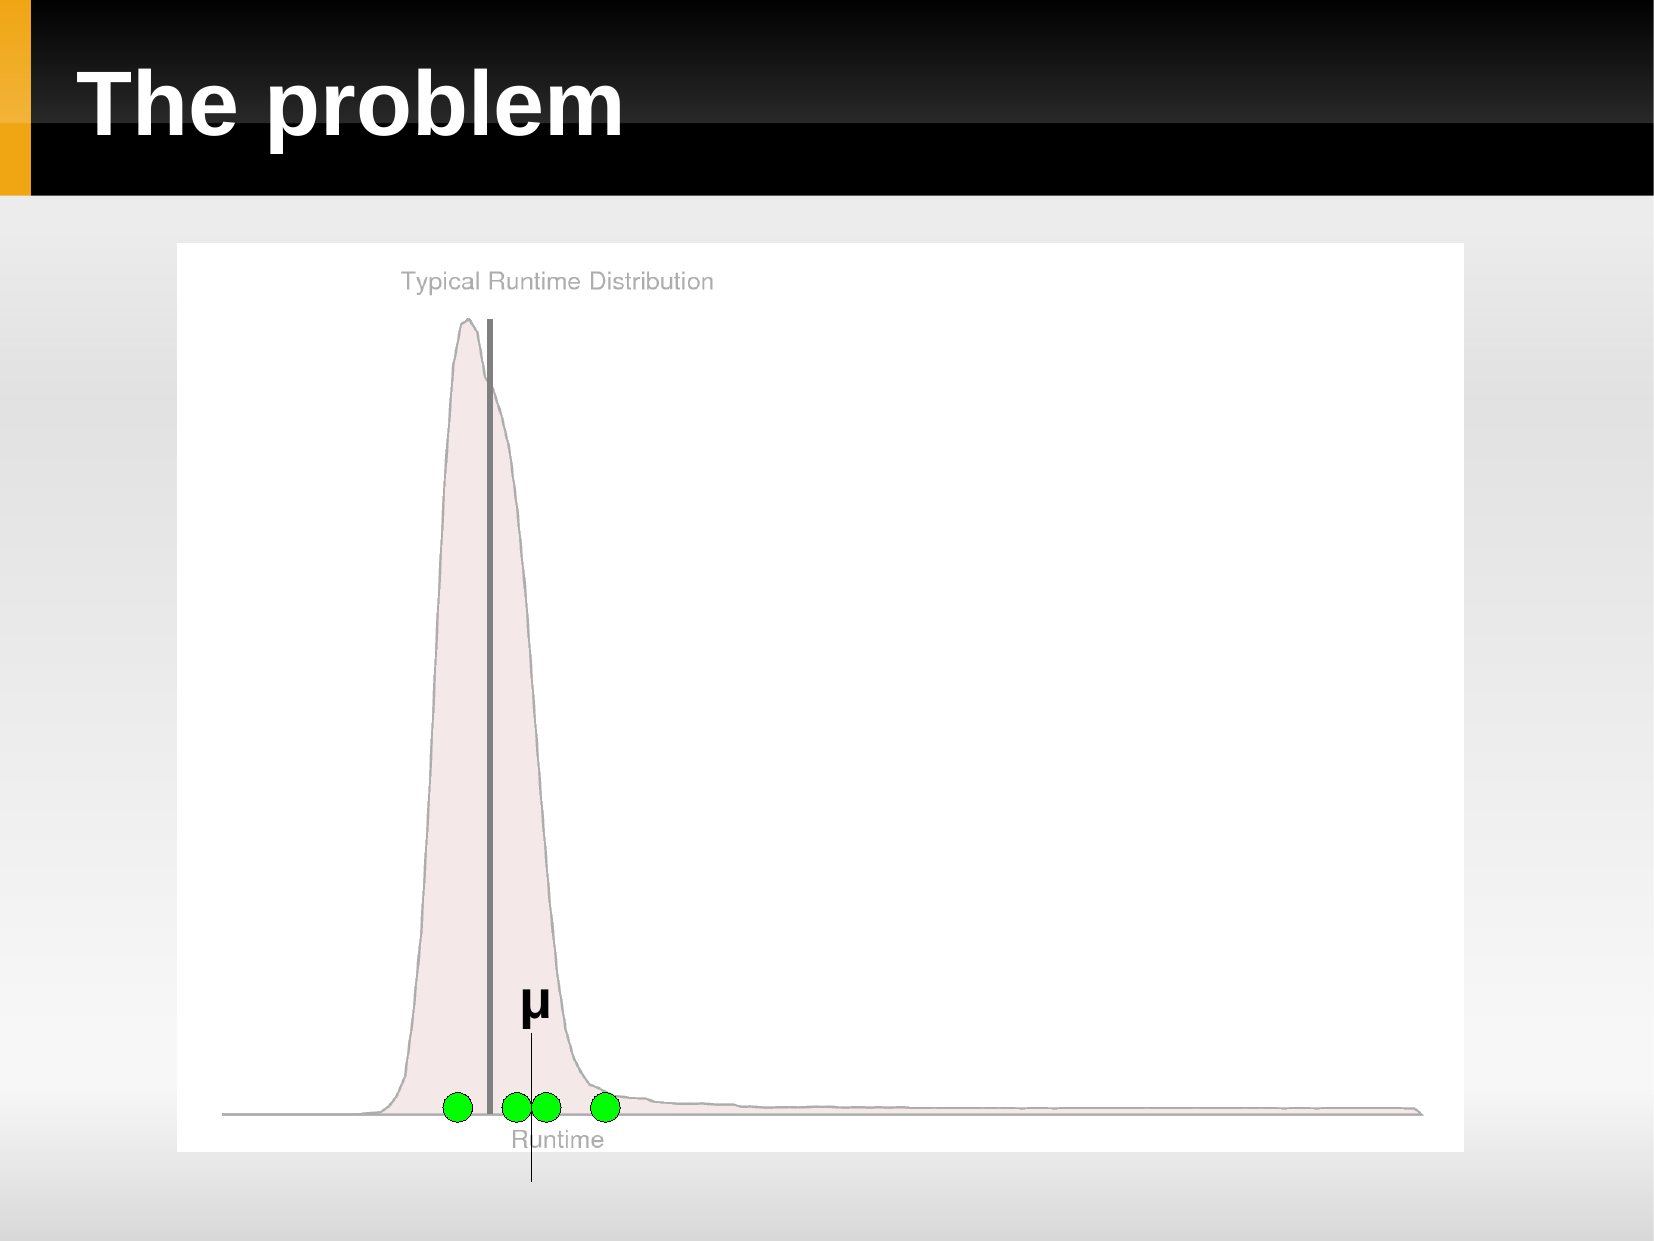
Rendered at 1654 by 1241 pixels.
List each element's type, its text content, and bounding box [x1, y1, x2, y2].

text_box μ [504, 962, 568, 1048]
title The problem [76, 7, 1565, 200]
text_box [532, 1092, 562, 1123]
text_box [442, 1092, 473, 1123]
text_box [590, 1092, 621, 1123]
text_box [501, 1092, 531, 1123]
picture [0, 0, 1654, 1241]
